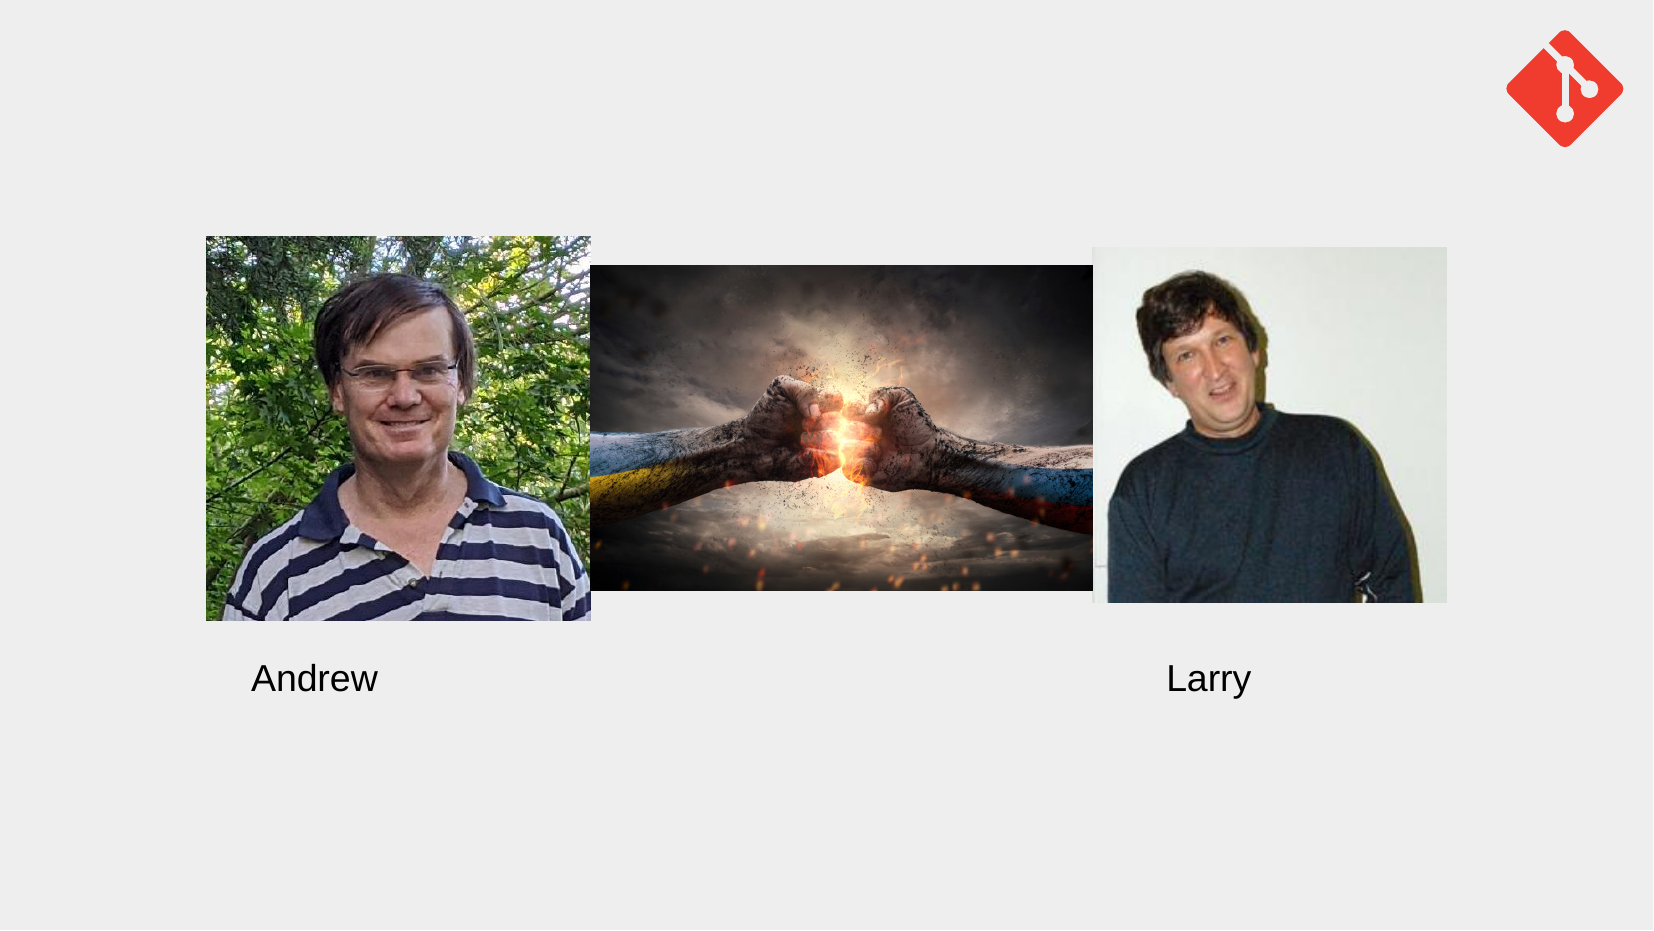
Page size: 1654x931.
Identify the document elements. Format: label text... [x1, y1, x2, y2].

text_box Andrew [236, 649, 562, 707]
text_box Larry [1151, 649, 1477, 707]
picture [206, 236, 1447, 621]
picture [1505, 29, 1625, 148]
